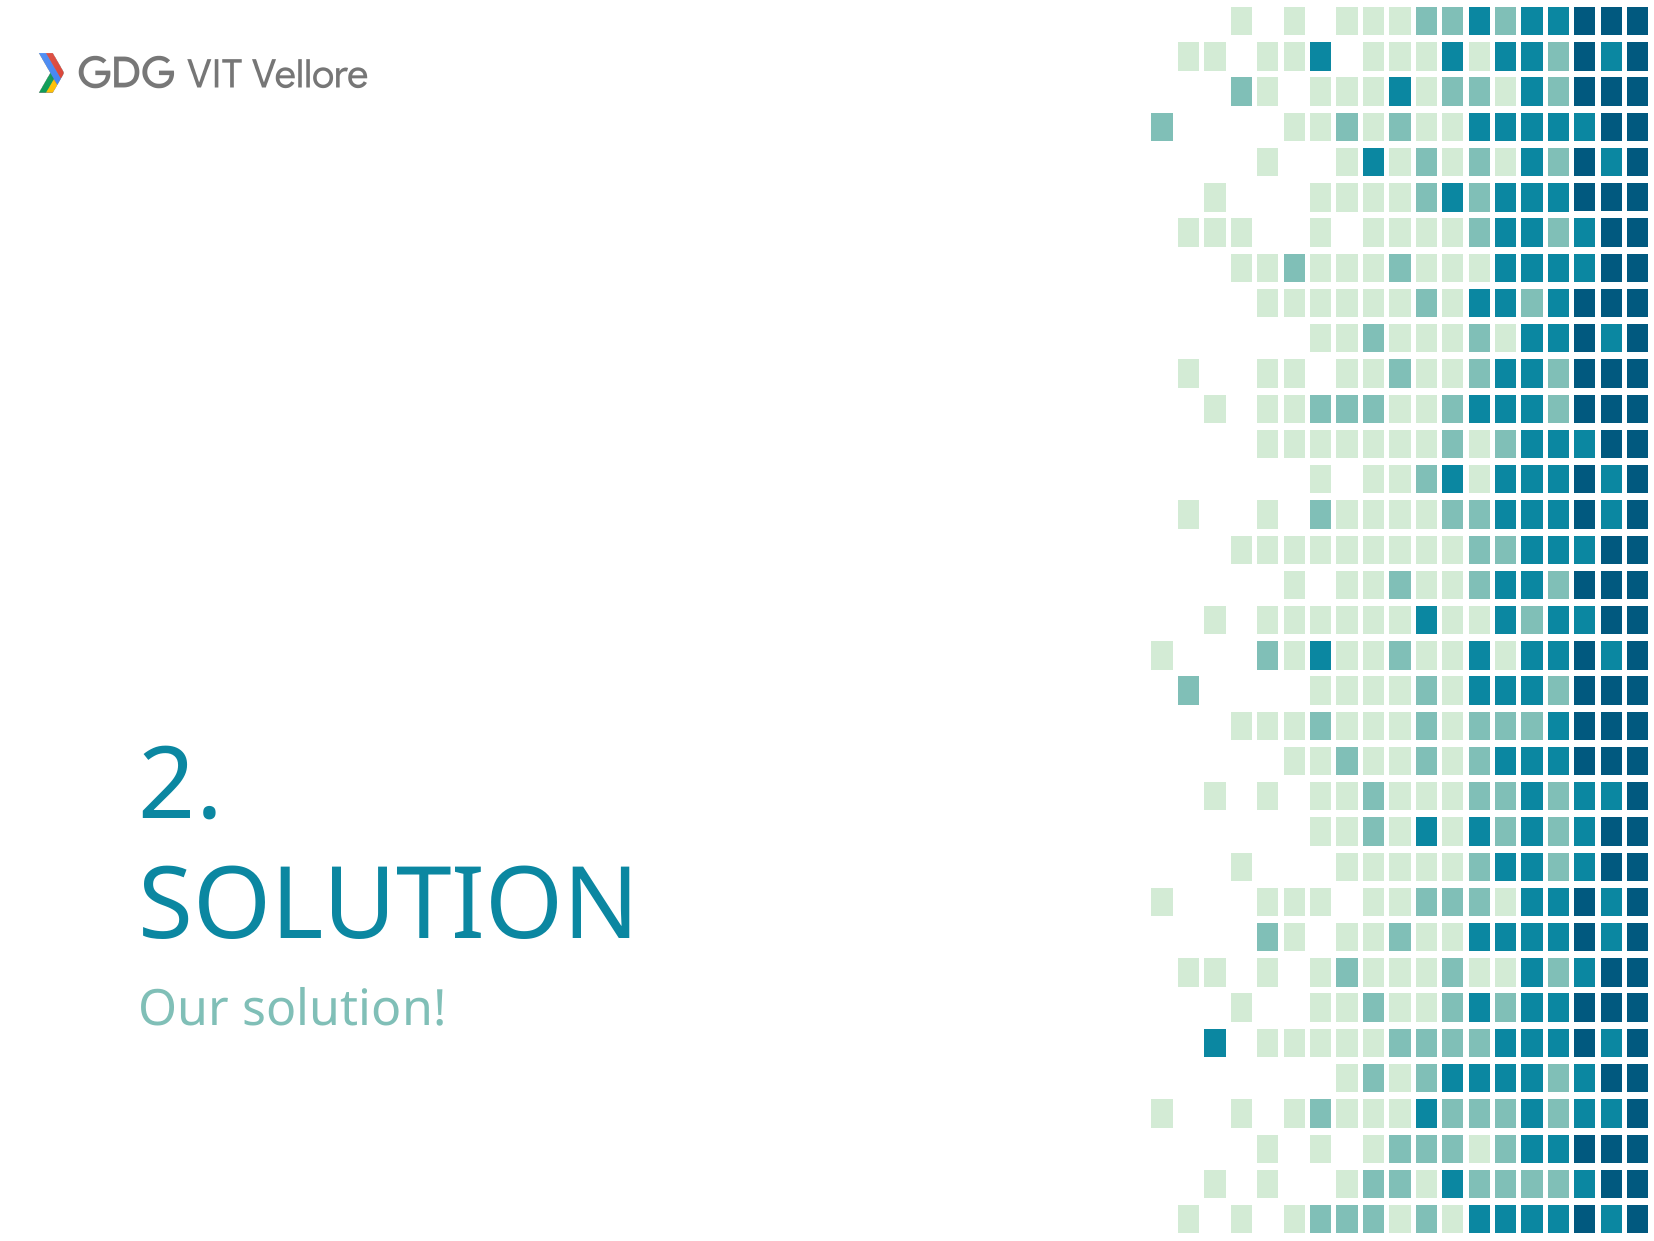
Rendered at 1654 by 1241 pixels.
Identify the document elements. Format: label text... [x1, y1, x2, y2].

title 2. SOLUTION [124, 694, 1077, 960]
subtitle Our solution! [124, 960, 1077, 1150]
picture [0, 3, 408, 142]
